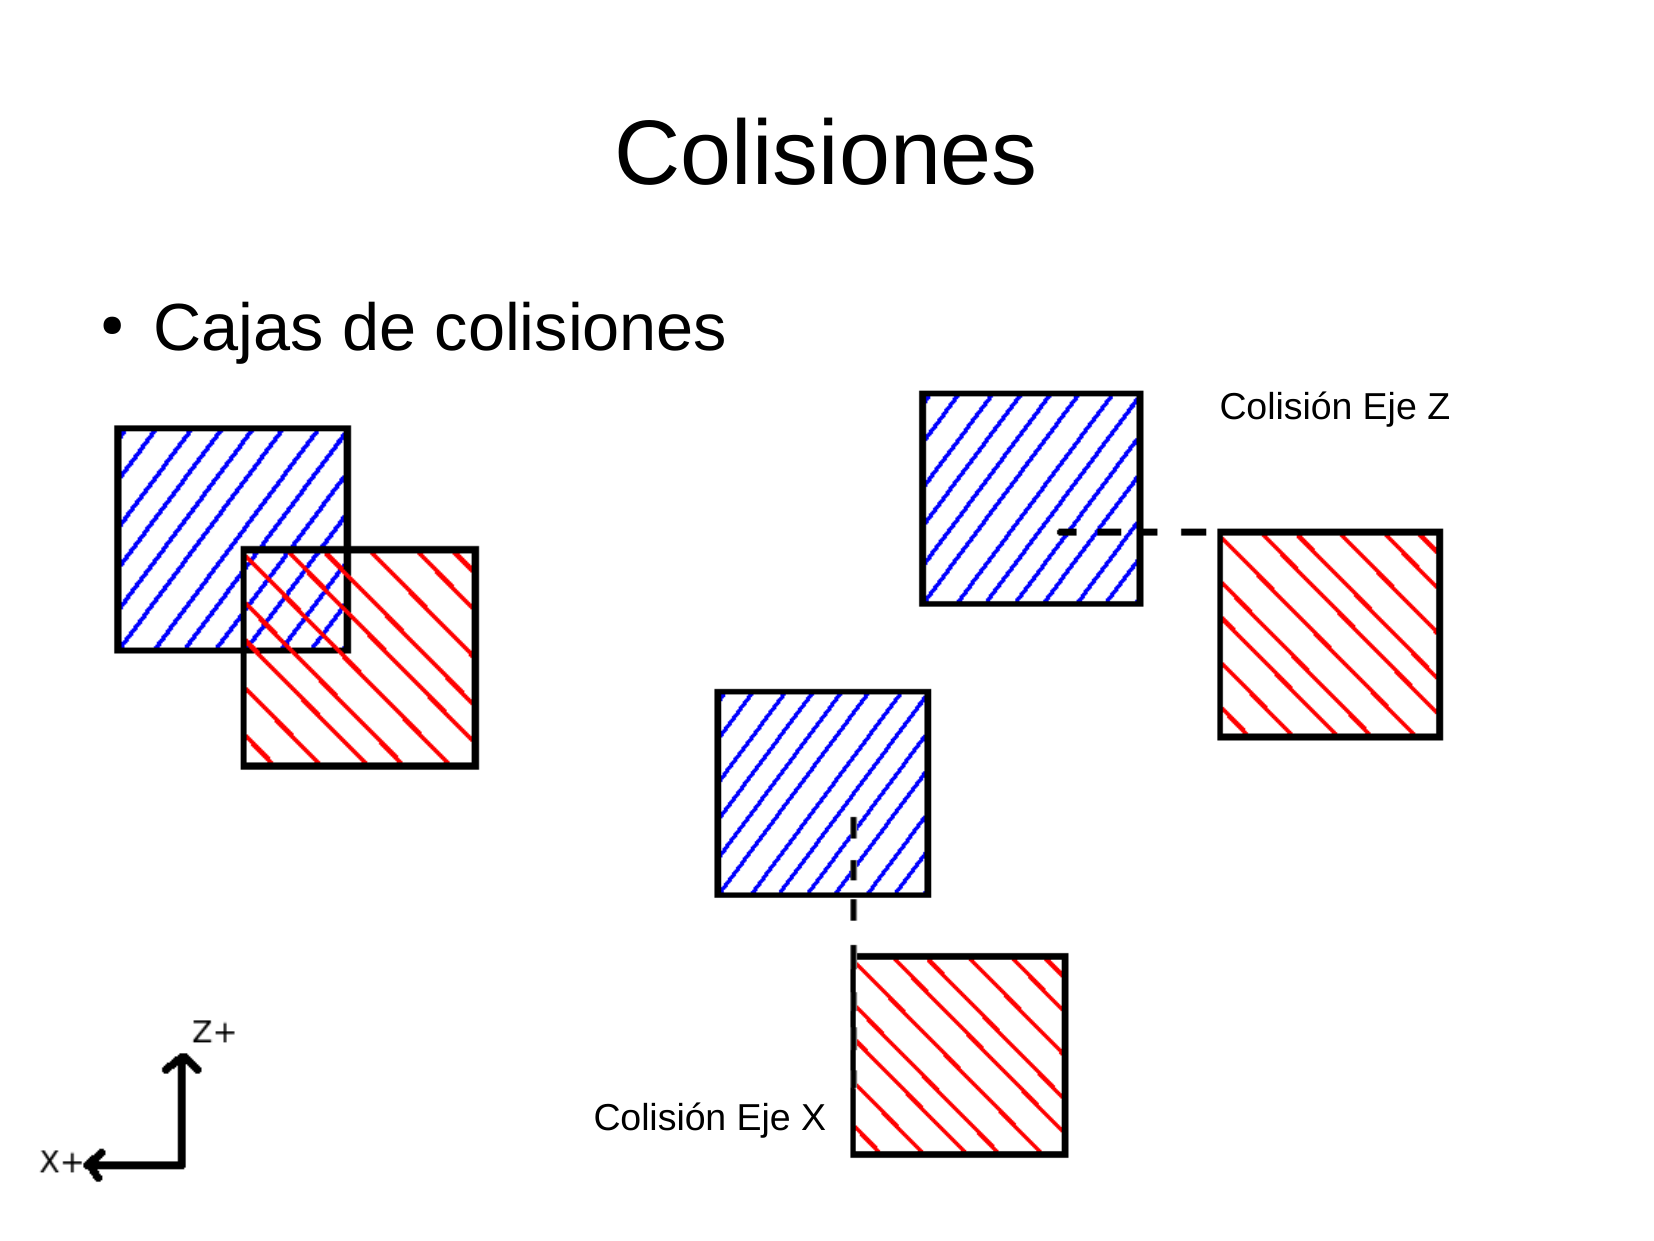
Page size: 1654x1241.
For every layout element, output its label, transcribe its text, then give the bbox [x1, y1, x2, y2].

text_box Colisión Eje Z [1204, 377, 1466, 435]
list Cajas de colisiones [82, 290, 809, 1010]
picture [685, 377, 1467, 1185]
text_box Colisión Eje X [578, 1088, 842, 1146]
picture [35, 377, 544, 823]
title Colisiones [82, 49, 1571, 257]
picture [27, 1005, 249, 1193]
